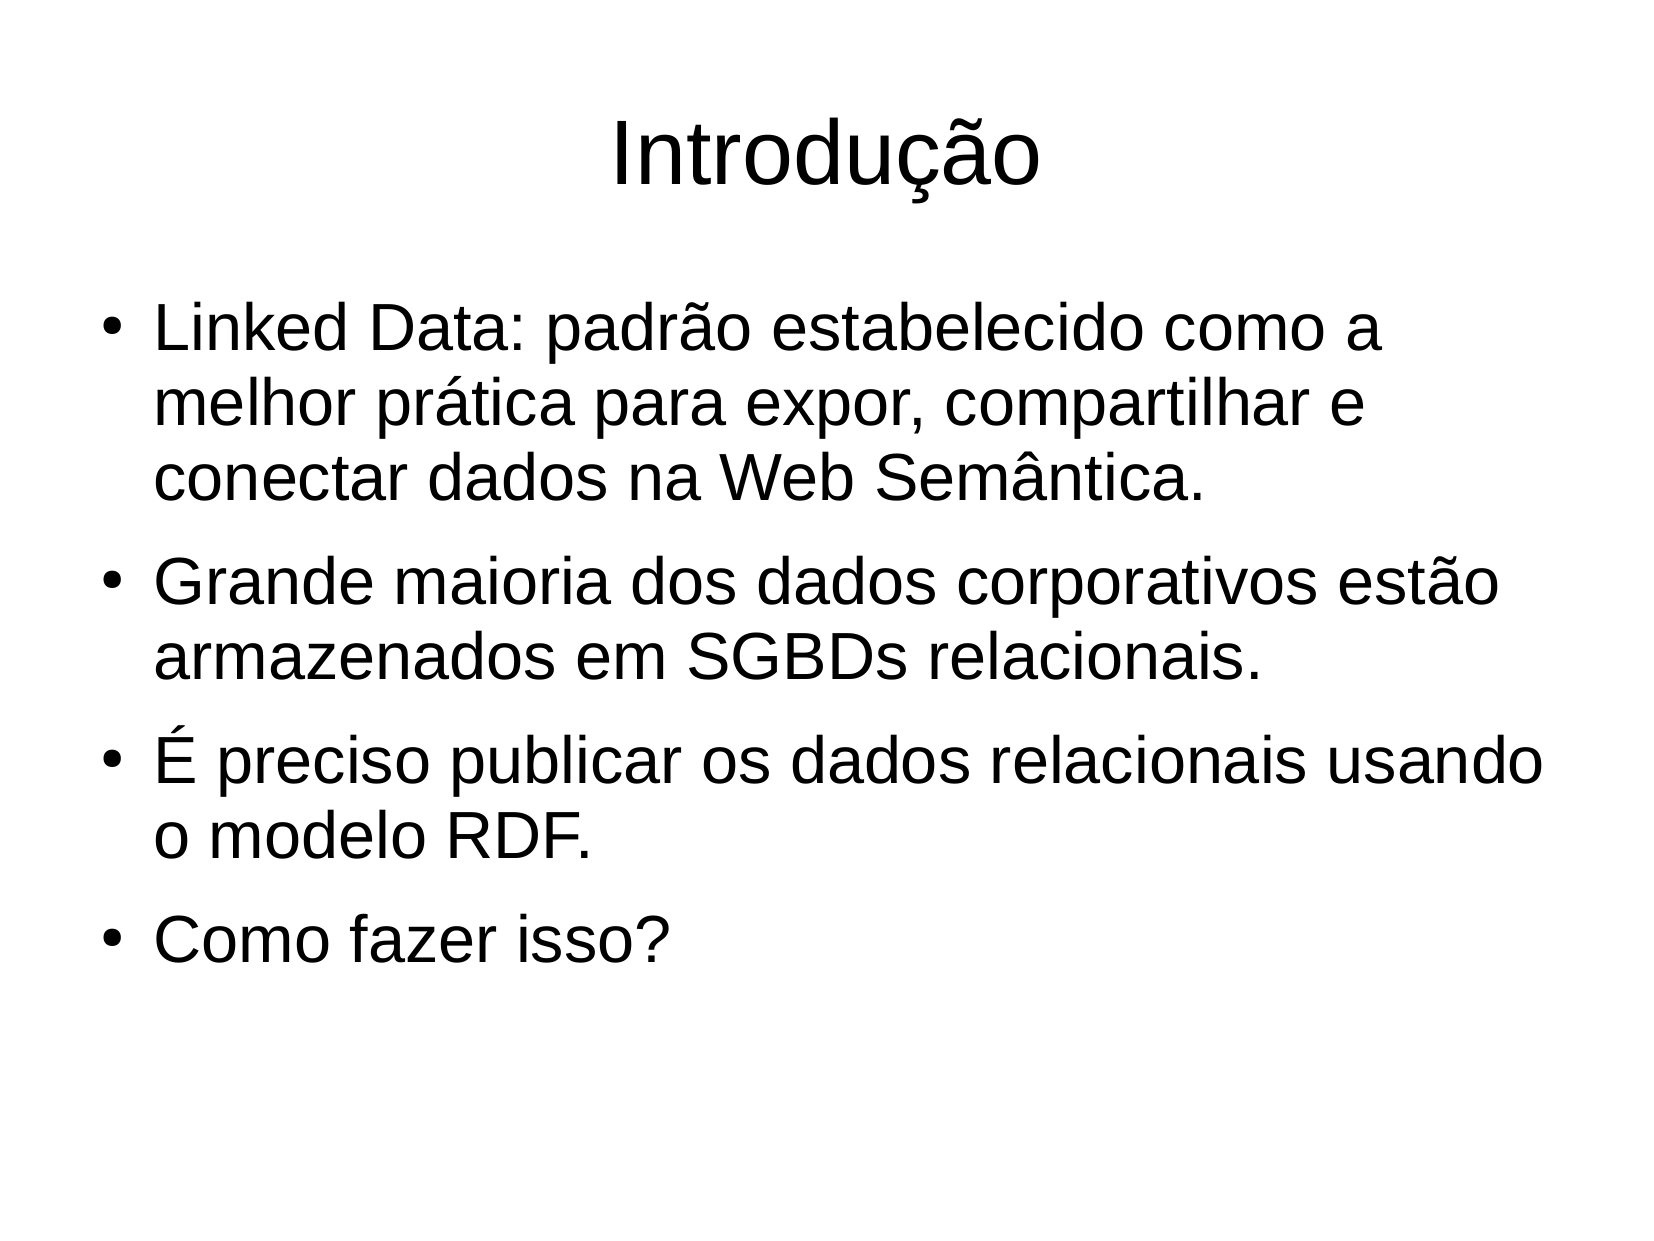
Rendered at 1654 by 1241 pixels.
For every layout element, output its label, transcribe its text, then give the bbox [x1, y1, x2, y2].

title Introdução [82, 56, 1571, 250]
list Linked Data: padrão estabelecido como a melhor prática para expor, compartilhar e conectar dados na Web Semântica. Grande maioria dos dados corporativos estão armazenados em SGBDs relacionais. É preciso publicar os dados relacionais usando o modelo RDF. Como fazer isso? [82, 290, 1571, 1094]
